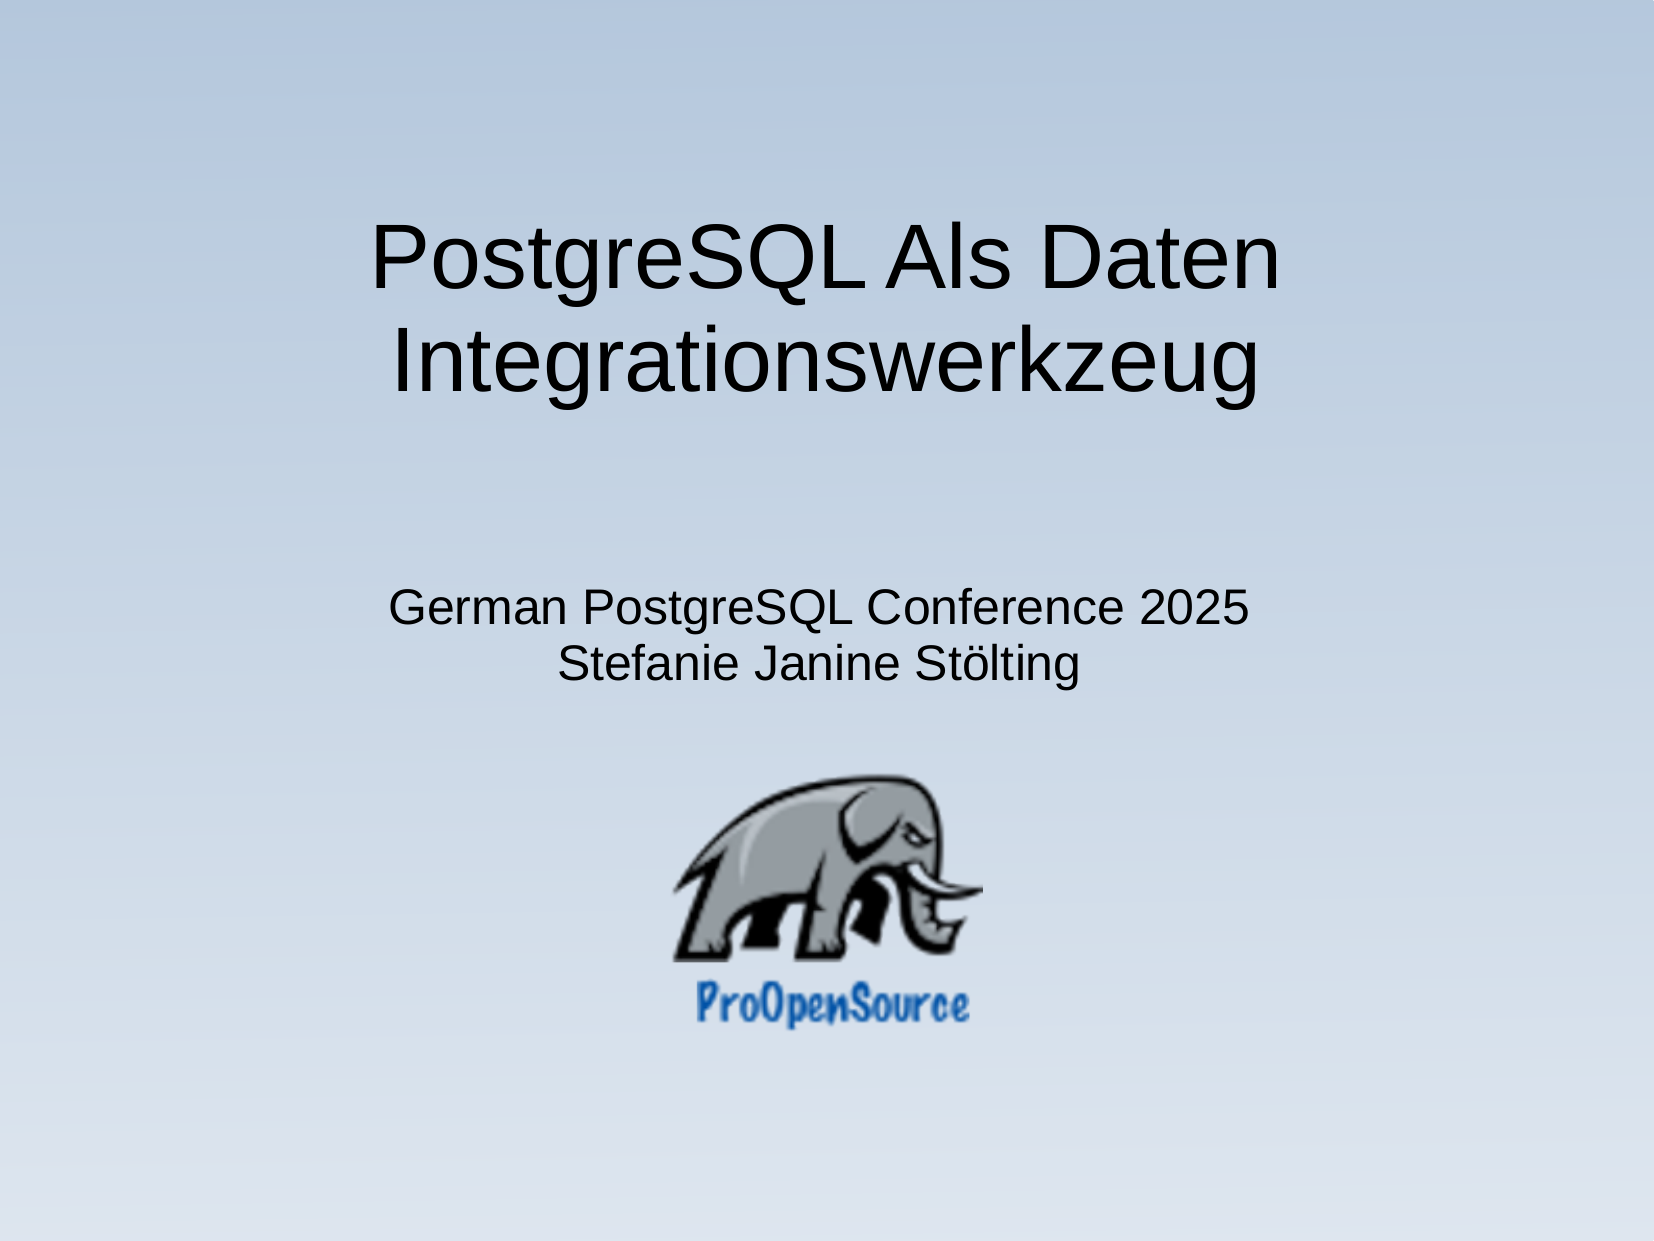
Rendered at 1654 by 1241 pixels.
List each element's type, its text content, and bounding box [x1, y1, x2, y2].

title PostgreSQL Als Daten Integrationswerkzeug [82, 205, 1571, 514]
picture [670, 740, 983, 1053]
title German PostgreSQL Conference 2025 Stefanie Janine Stölting [75, 579, 1564, 691]
